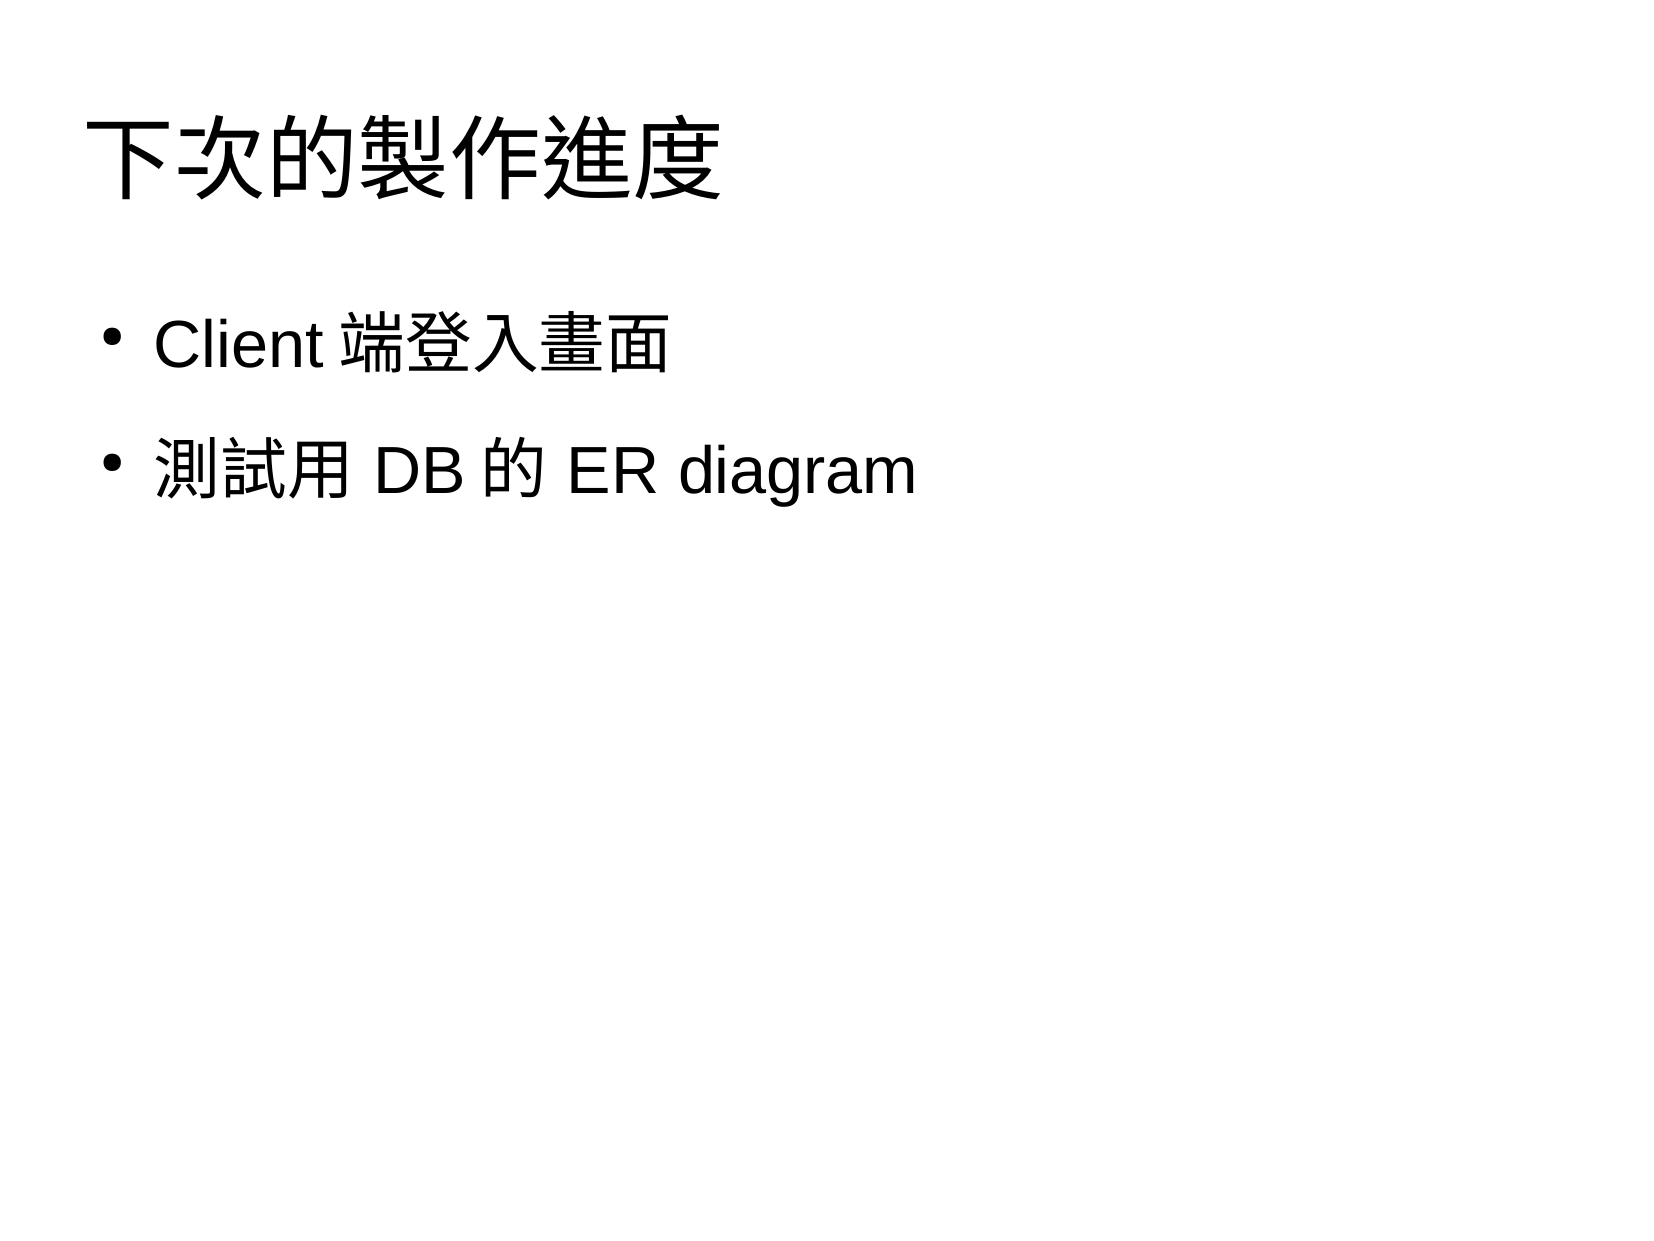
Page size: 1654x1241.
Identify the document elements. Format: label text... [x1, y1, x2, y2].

title 下次的製作進度 [82, 49, 1571, 257]
list Client端登入畫面 測試用DB的ER diagram [82, 290, 1571, 1010]
